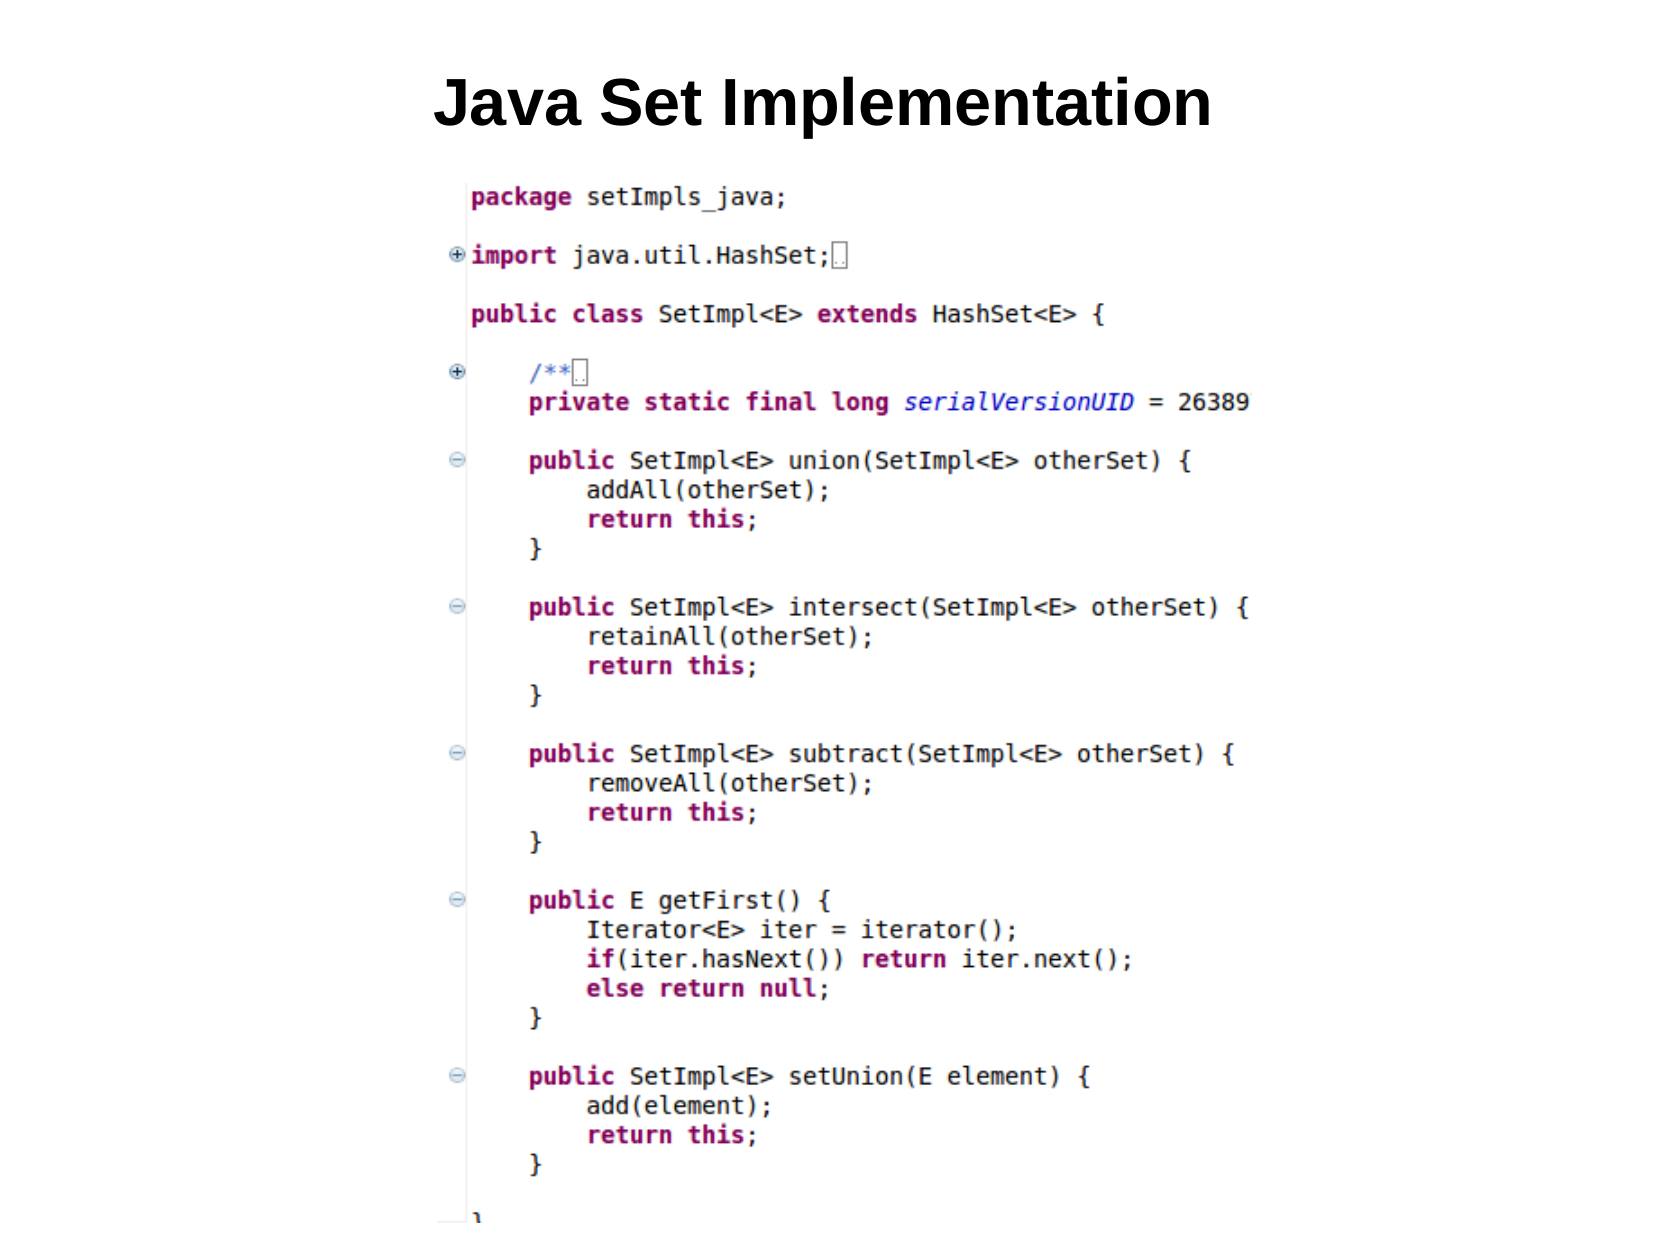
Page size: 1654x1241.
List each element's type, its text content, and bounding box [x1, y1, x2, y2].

picture [437, 183, 1252, 1223]
text_box Java Set Implementation [354, 64, 1294, 148]
